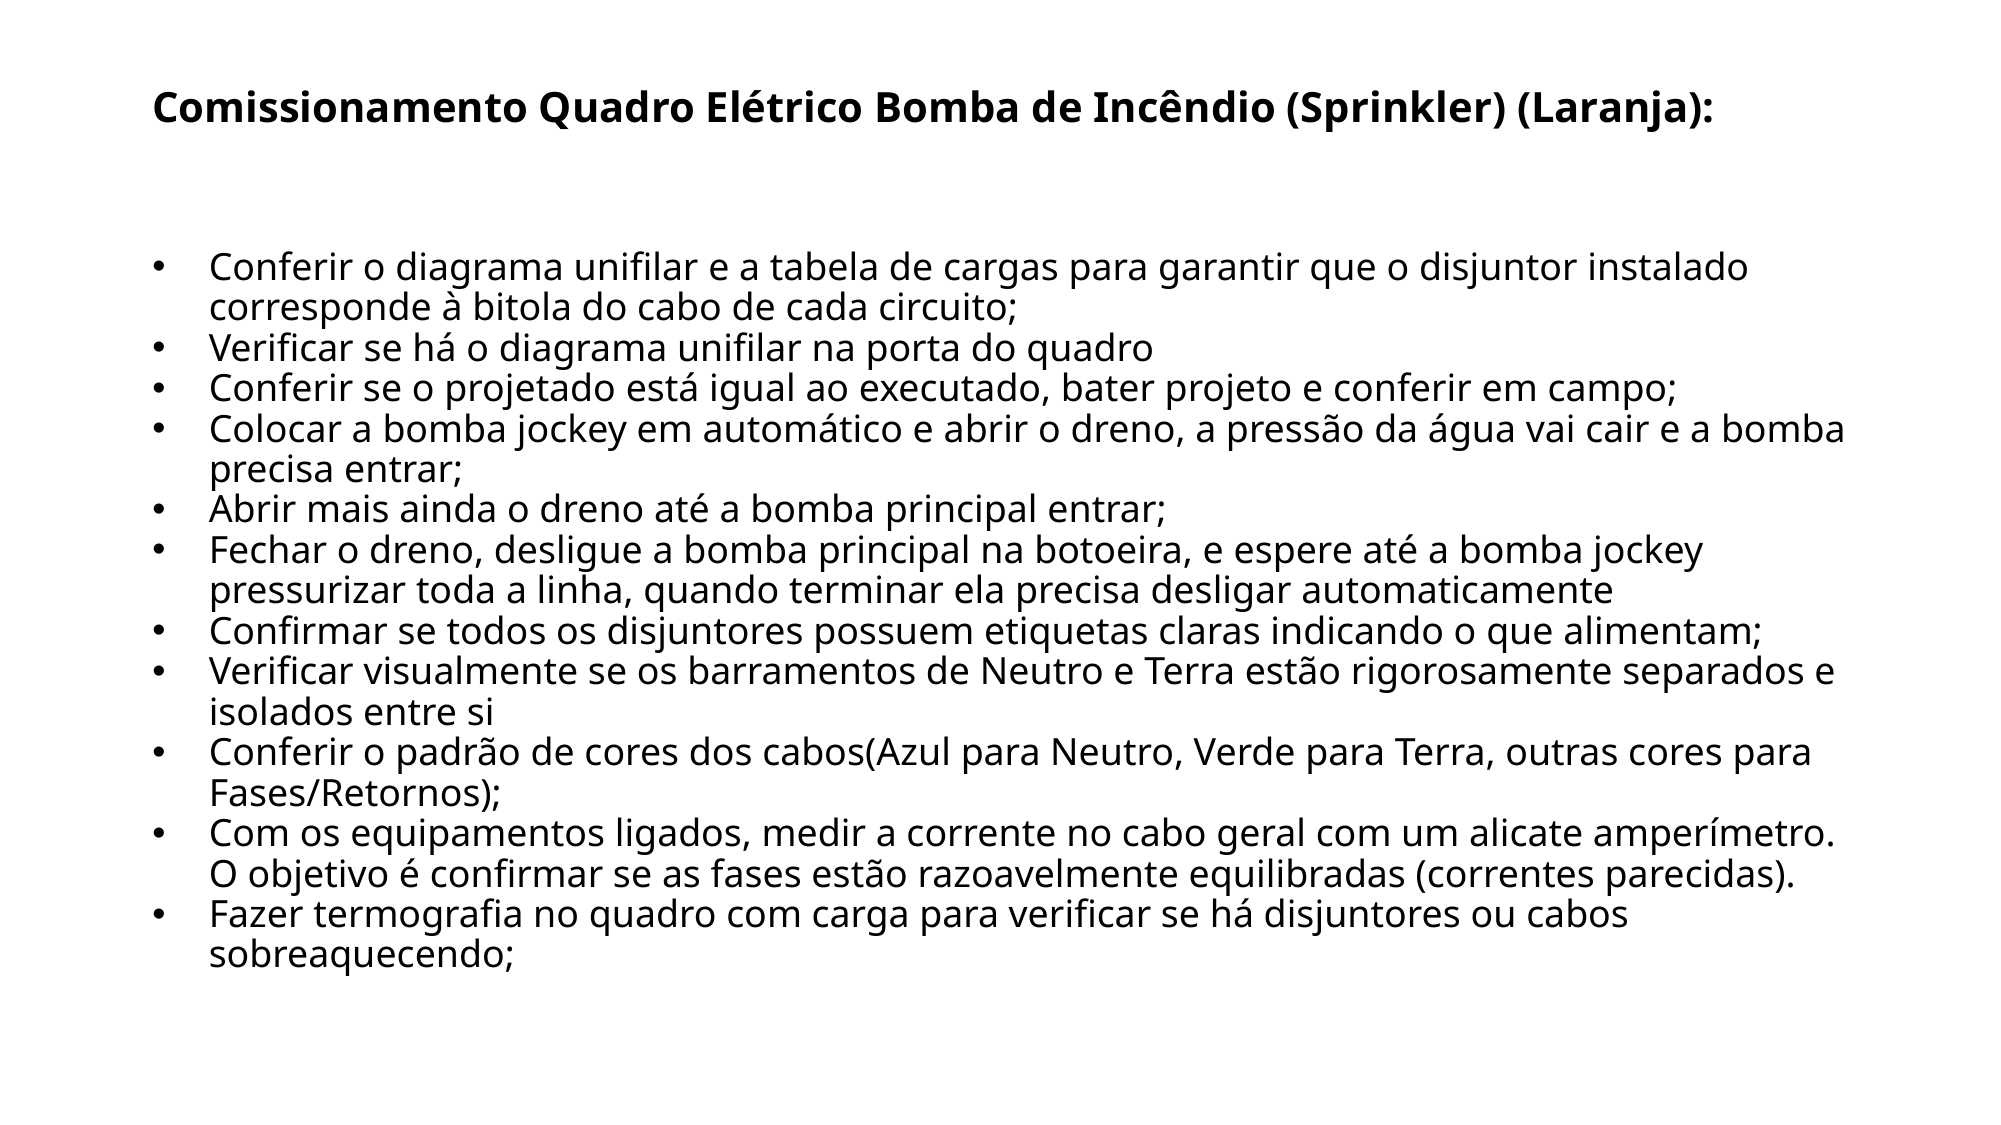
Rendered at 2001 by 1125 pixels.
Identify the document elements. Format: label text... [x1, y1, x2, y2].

title Comissionamento Quadro Elétrico Bomba de Incêndio (Sprinkler) (Laranja): [137, 60, 1863, 158]
text_box Conferir o diagrama unifilar e a tabela de cargas para garantir que o disjuntor instalado corresponde à bitola do cabo de cada circuito; Verificar se há o diagrama unifilar na porta do quadro Conferir se o projetado está igual ao executado, bater projeto e conferir em campo; Colocar a bomba jockey em automático e abrir o dreno, a pressão da água vai cair e a bomba precisa entrar; Abrir mais ainda o dreno até a bomba principal entrar; Fechar o dreno, desligue a bomba principal na botoeira, e espere até a bomba jockey pressurizar toda a linha, quando terminar ela precisa desligar automaticamente Confirmar se todos os disjuntores possuem etiquetas claras indicando o que alimentam; Verificar visualmente se os barramentos de Neutro e Terra estão rigorosamente separados e isolados entre si Conferir o padrão de cores dos cabos(Azul para Neutro, Verde para Terra, outras cores para Fases/Retornos); Com os equipamentos ligados, medir a corrente no cabo geral com um alicate amperímetro. O objetivo é confirmar se as fases estão razoavelmente equilibradas (correntes parecidas). Fazer termografia no quadro com carga para verificar se há disjuntores ou cabos sobreaquecendo; [137, 158, 1863, 1065]
